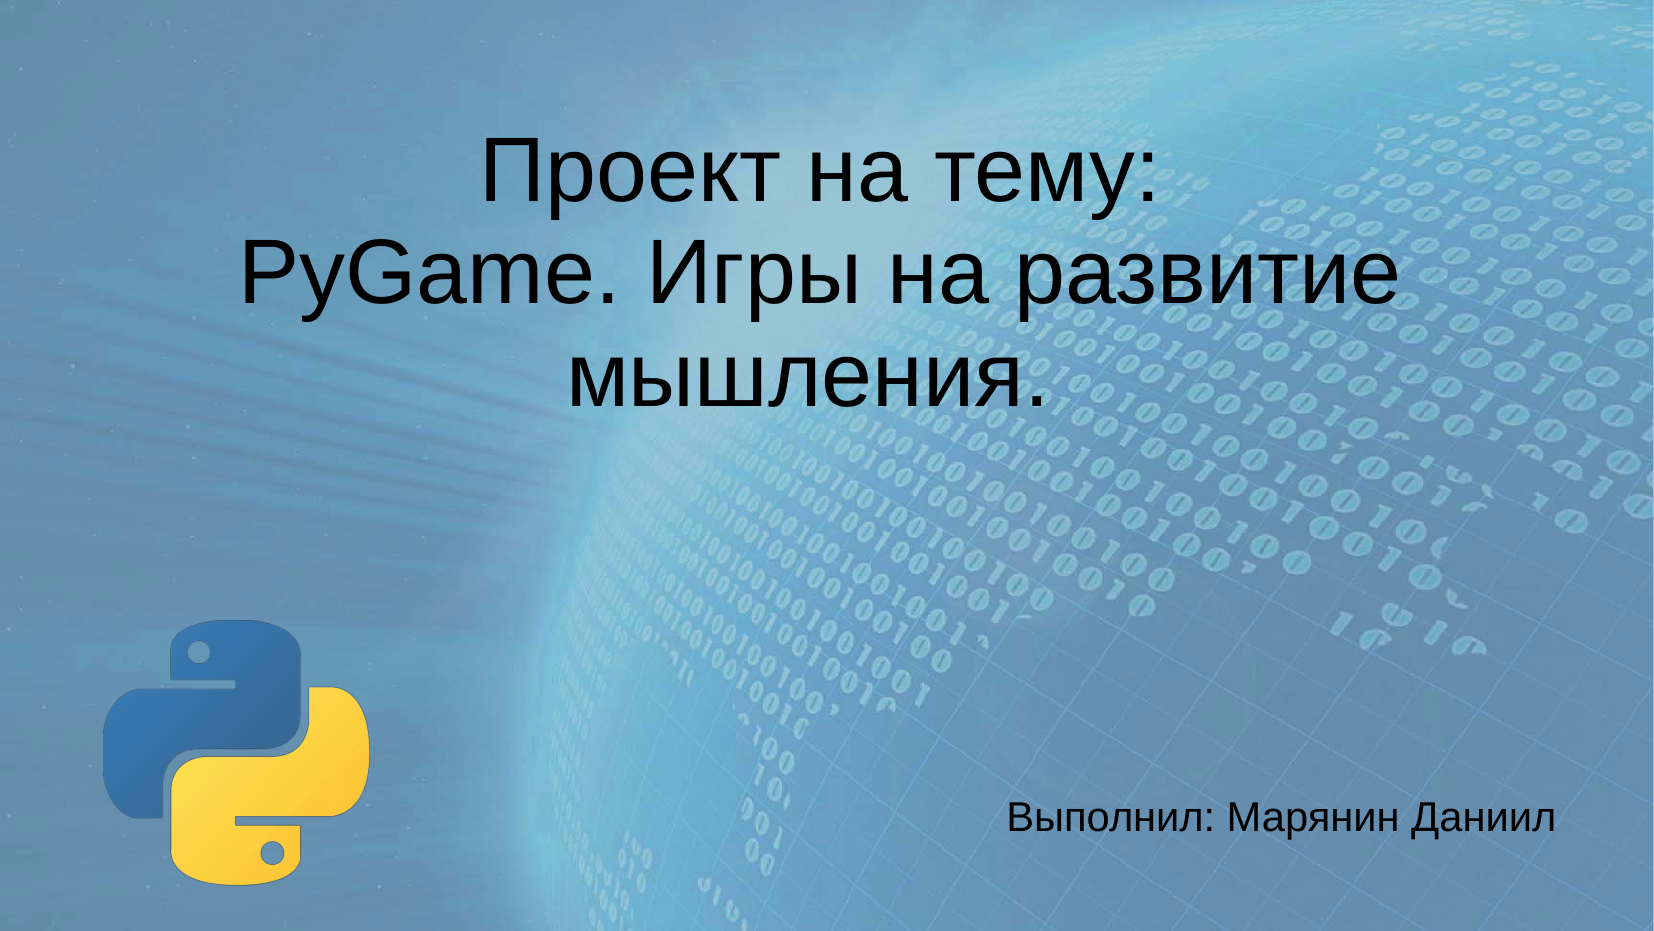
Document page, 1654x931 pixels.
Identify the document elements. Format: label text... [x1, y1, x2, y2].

subtitle Выполнил: Марянин Даниил [555, 660, 1654, 931]
title Проект на тему: PyGame. Игры на развитие мышления. [76, 118, 1565, 426]
picture [0, 0, 1654, 931]
